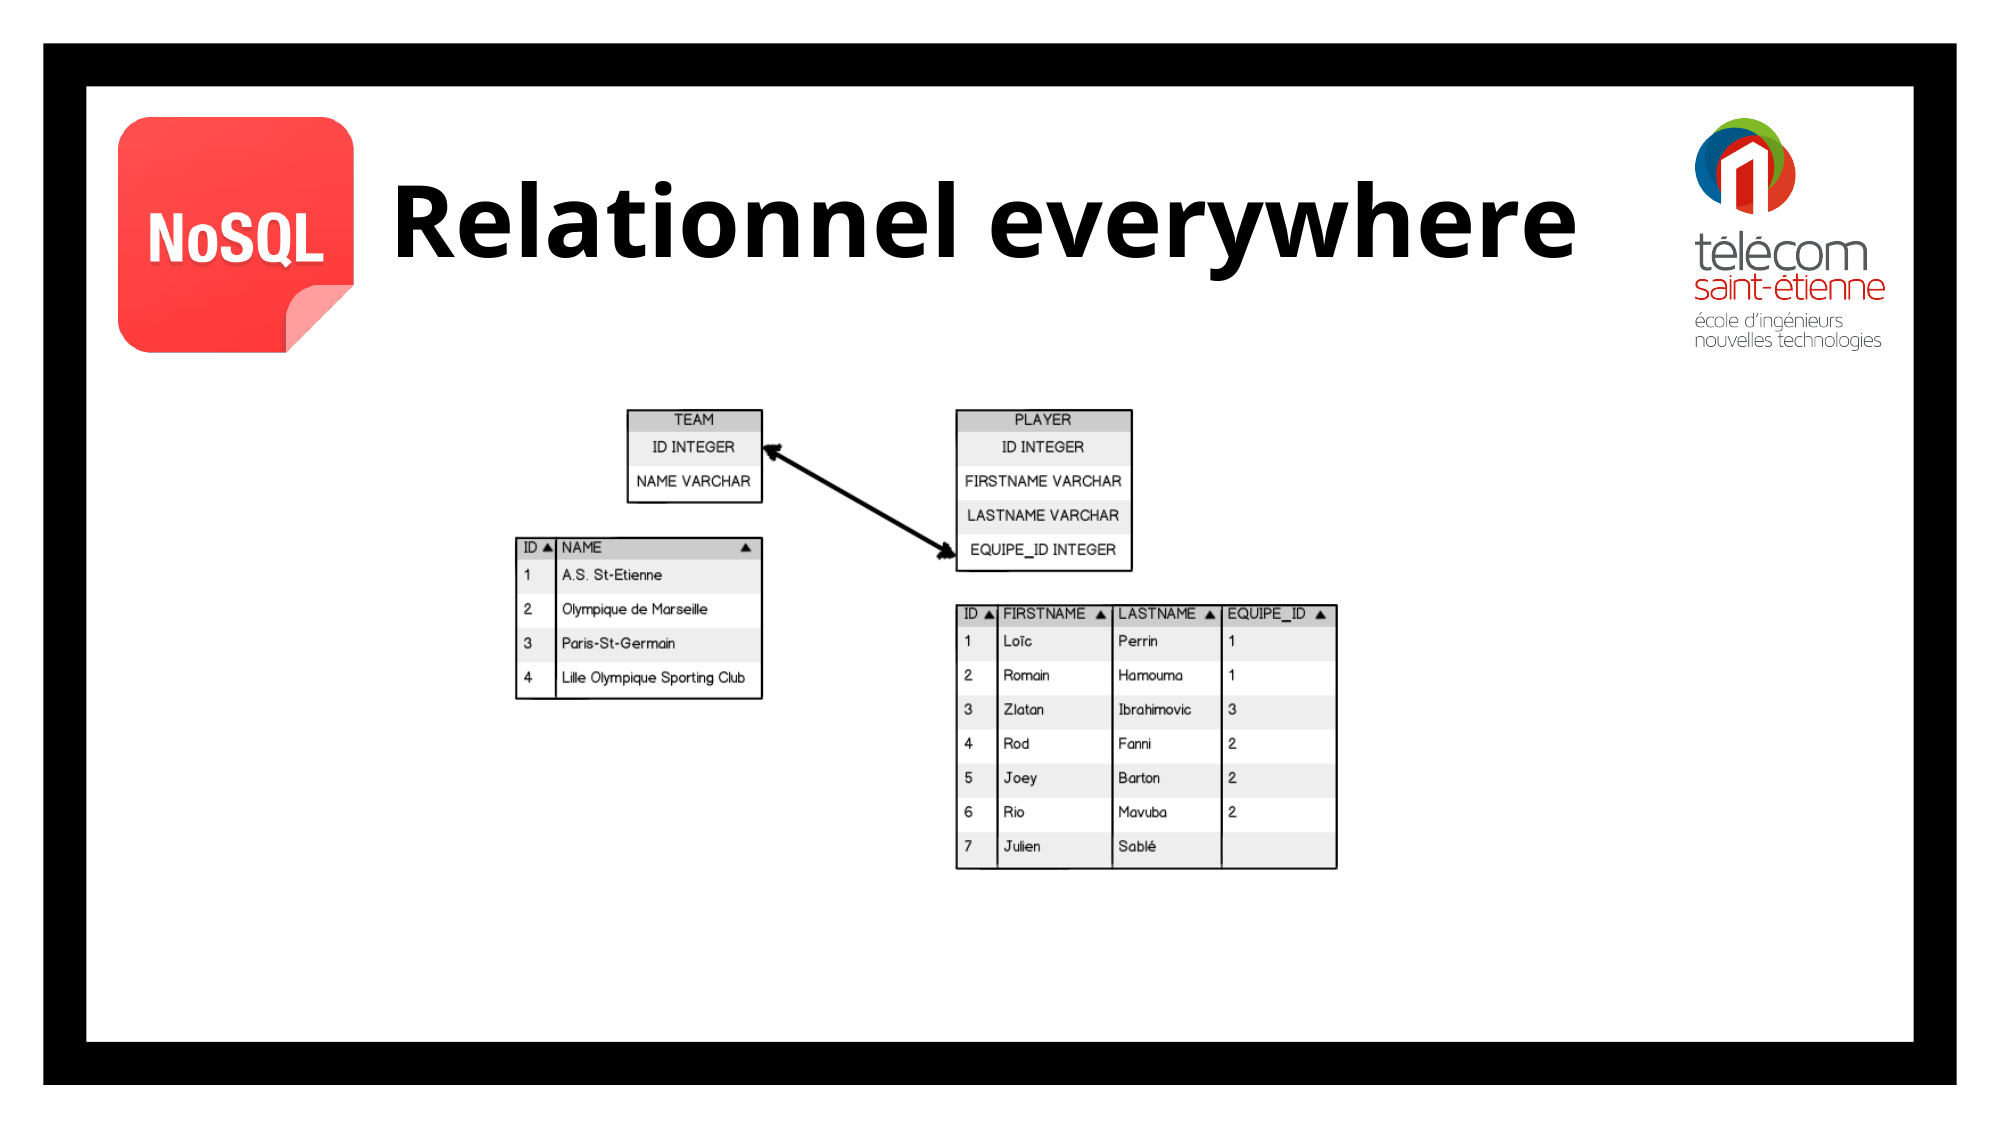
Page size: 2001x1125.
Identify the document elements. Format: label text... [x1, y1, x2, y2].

picture [498, 392, 1355, 887]
picture [1695, 118, 1885, 351]
title Relationnel everywhere [370, 138, 1695, 304]
picture [101, 100, 370, 369]
